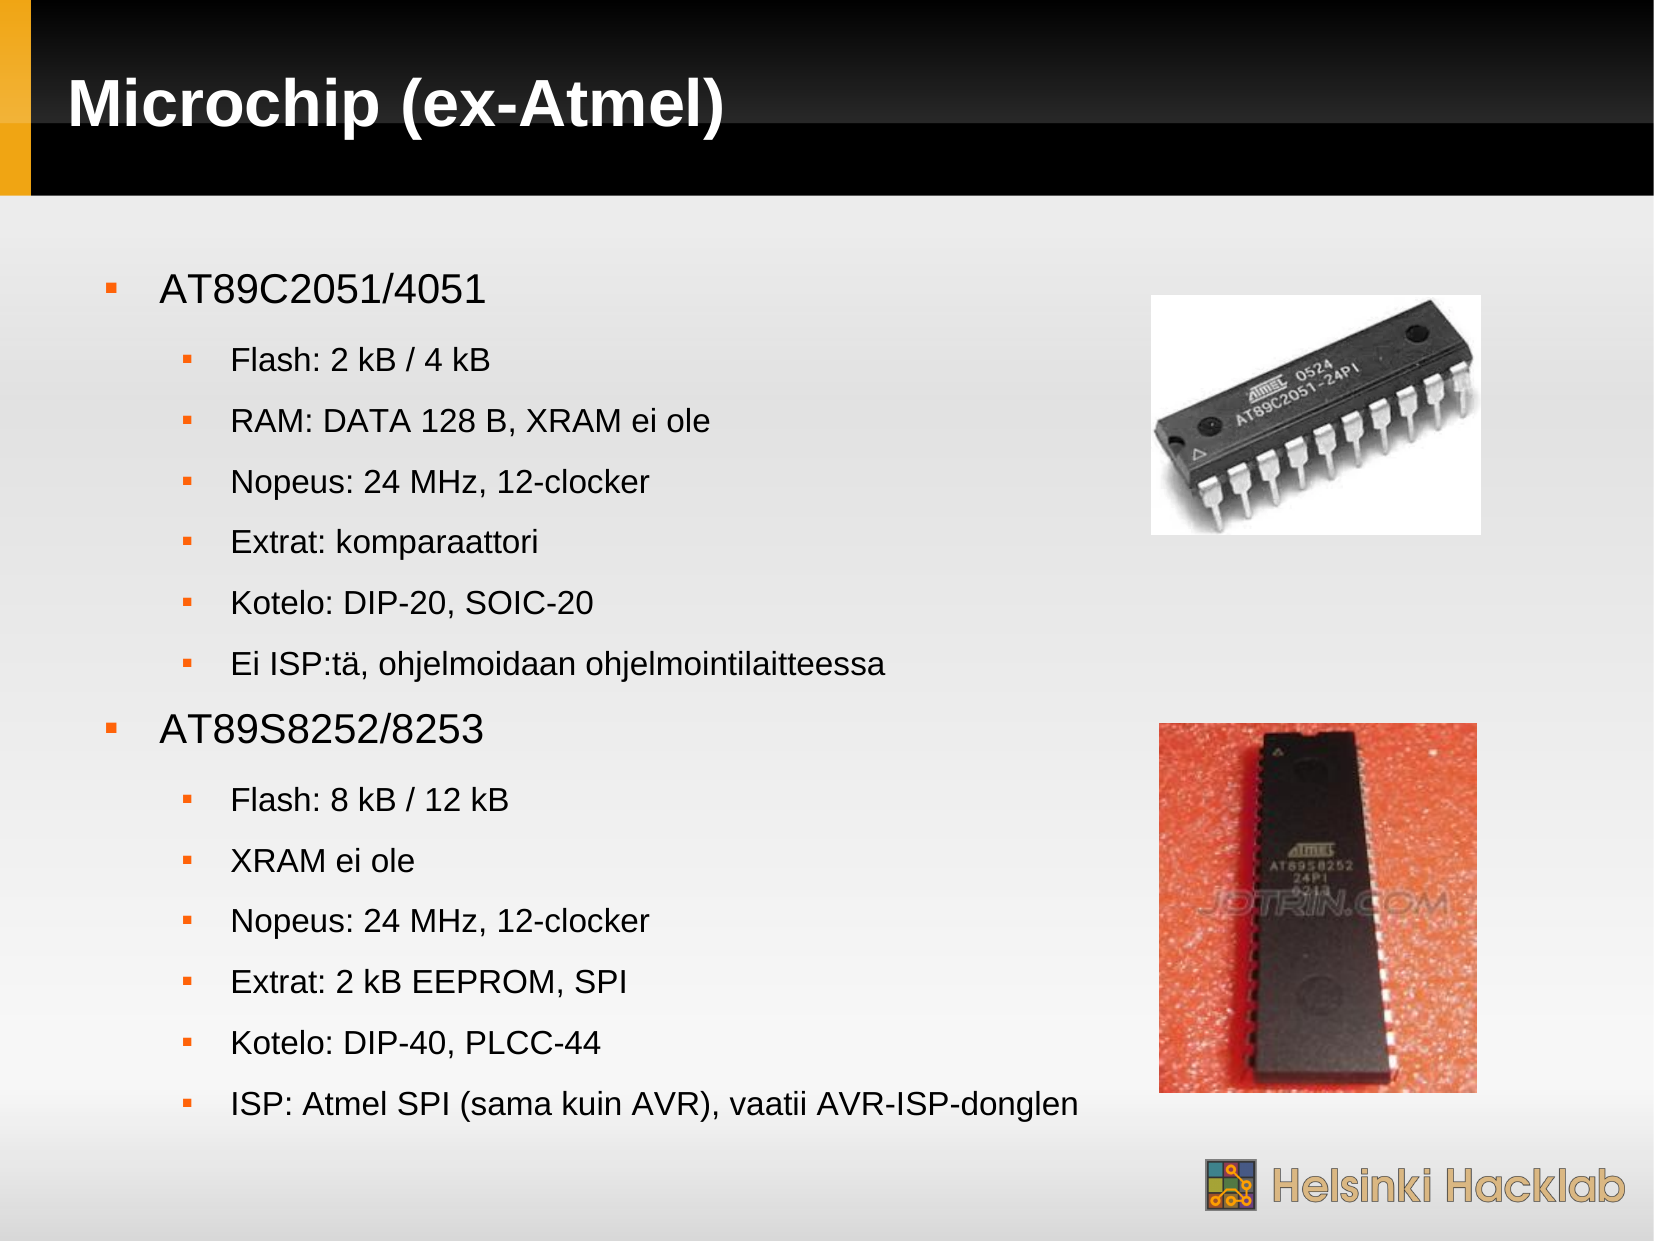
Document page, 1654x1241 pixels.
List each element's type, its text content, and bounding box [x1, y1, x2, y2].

title Microchip (ex-Atmel) [67, 0, 1556, 208]
list AT89C2051/4051 Flash: 2 kB / 4 kB RAM: DATA 128 B, XRAM ei ole Nopeus: 24 MHz, 12-clocker Extrat: komparaattori Kotelo: DIP-20, SOIC-20 Ei ISP:tä, ohjelmoidaan ohjelmointilaitteessa AT89S8252/8253 Flash: 8 kB / 12 kB XRAM ei ole Nopeus: 24 MHz, 12-clocker Extrat: 2 kB EEPROM, SPI Kotelo: DIP-40, PLCC-44 ISP: Atmel SPI (sama kuin AVR), vaatii AVR-ISP-donglen [88, 265, 1093, 1241]
picture [0, 0, 1654, 1241]
